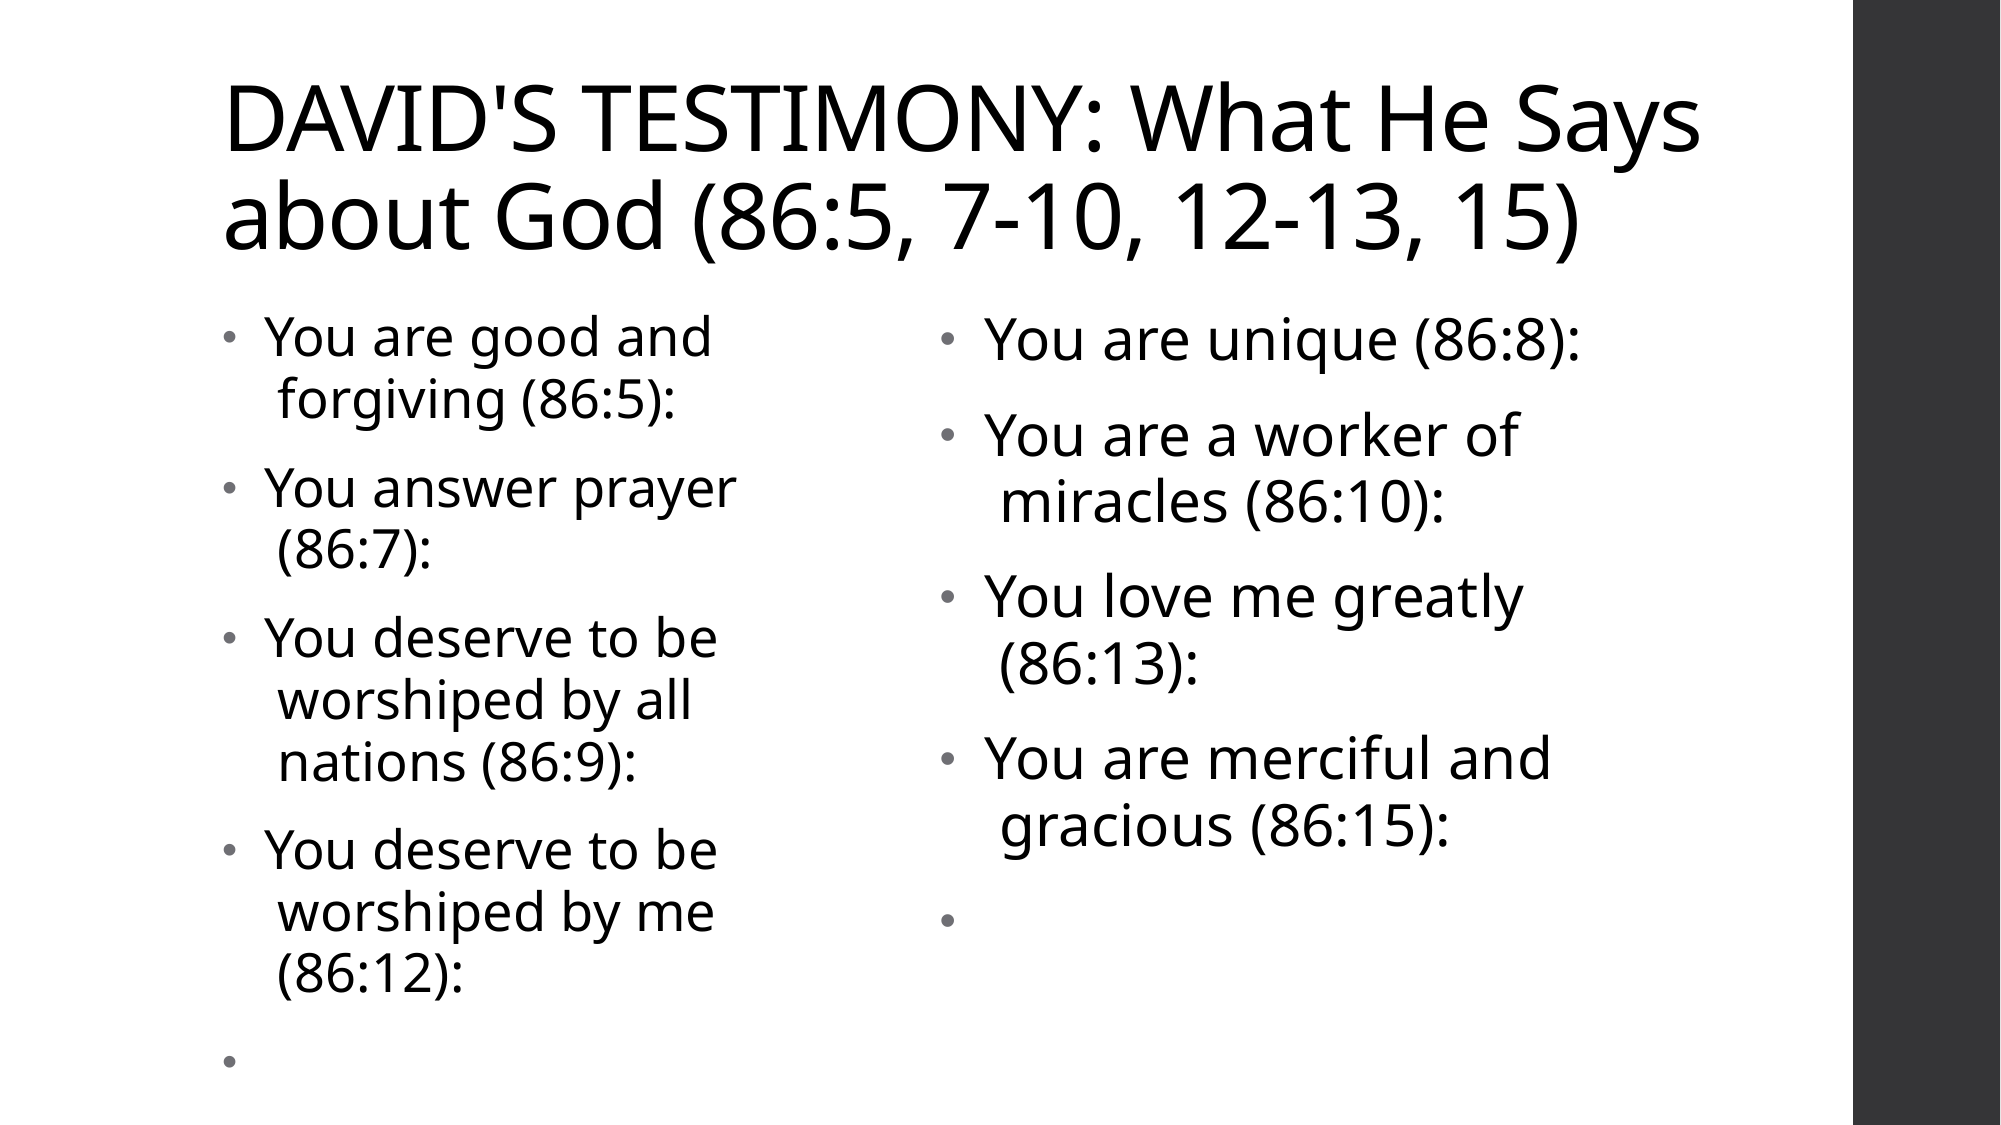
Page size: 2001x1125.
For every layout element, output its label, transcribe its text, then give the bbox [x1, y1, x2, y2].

title DAVID'S TESTIMONY: What He Says about God (86:5, 7-10, 12-13, 15) [206, 60, 1797, 278]
list You are unique (86:8): You are a worker of miracles (86:10): You love me greatly (86:13): You are merciful and gracious (86:15): [924, 299, 1617, 1014]
list You are good and forgiving (86:5): You answer prayer (86:7): You deserve to be worshiped by all nations (86:9): You deserve to be worshiped by me (86:12): [207, 299, 900, 1014]
